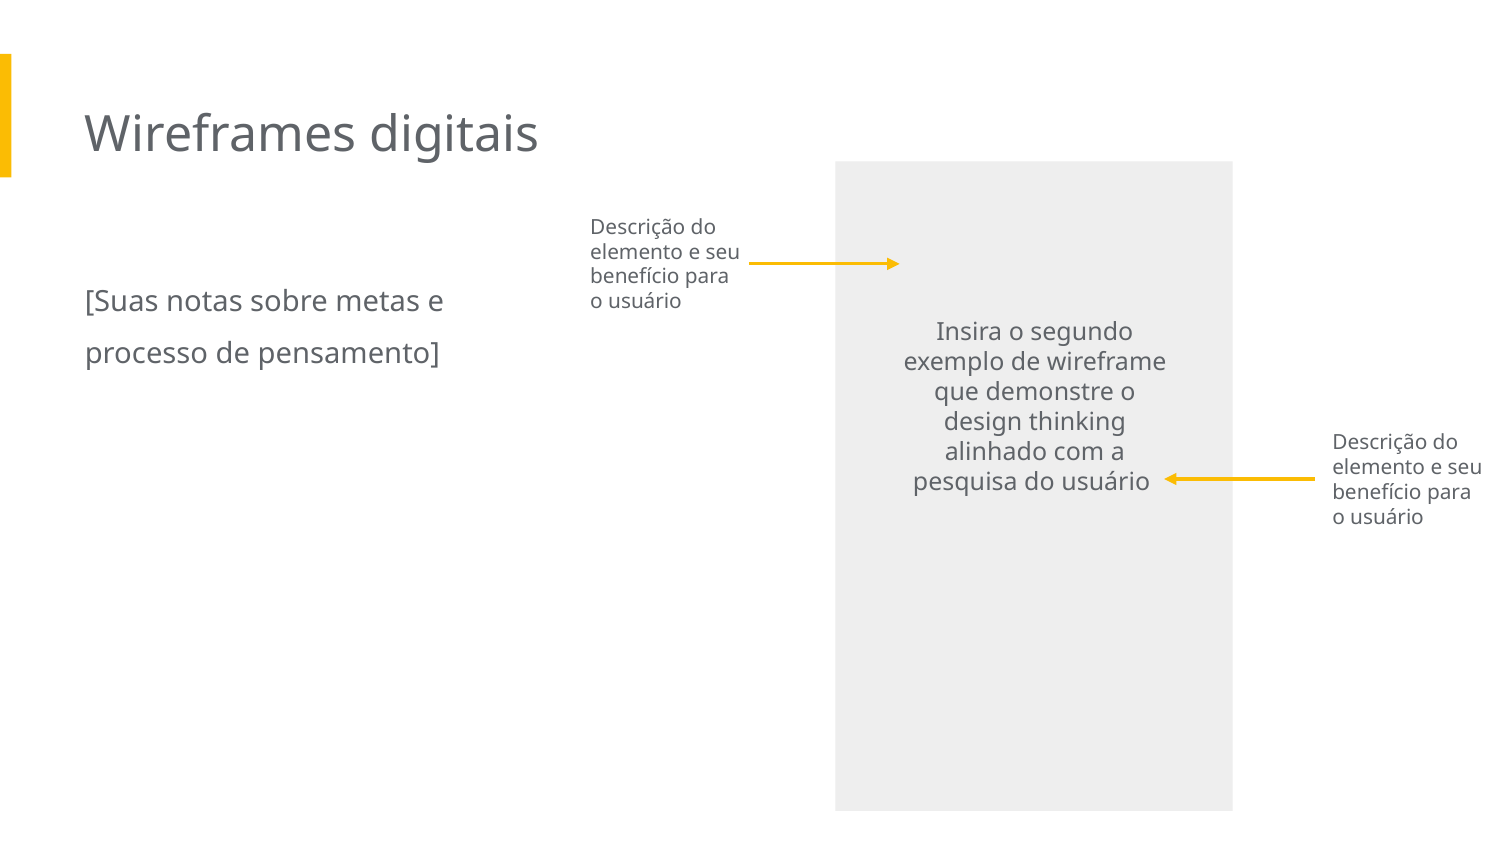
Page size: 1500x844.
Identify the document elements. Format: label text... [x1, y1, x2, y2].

text_box Insira o segundo exemplo de wireframe que demonstre o design thinking alinhado com a pesquisa do usuário [879, 300, 1191, 511]
text_box [835, 161, 1233, 811]
text_box Descrição do elemento e seu benefício para o usuário [1317, 413, 1498, 544]
text_box [Suas notas sobre metas e processo de pensamento] [84, 249, 483, 385]
text_box Wireframes digitais [84, 85, 1234, 177]
text_box Descrição do elemento e seu benefício para o usuário [575, 198, 756, 329]
